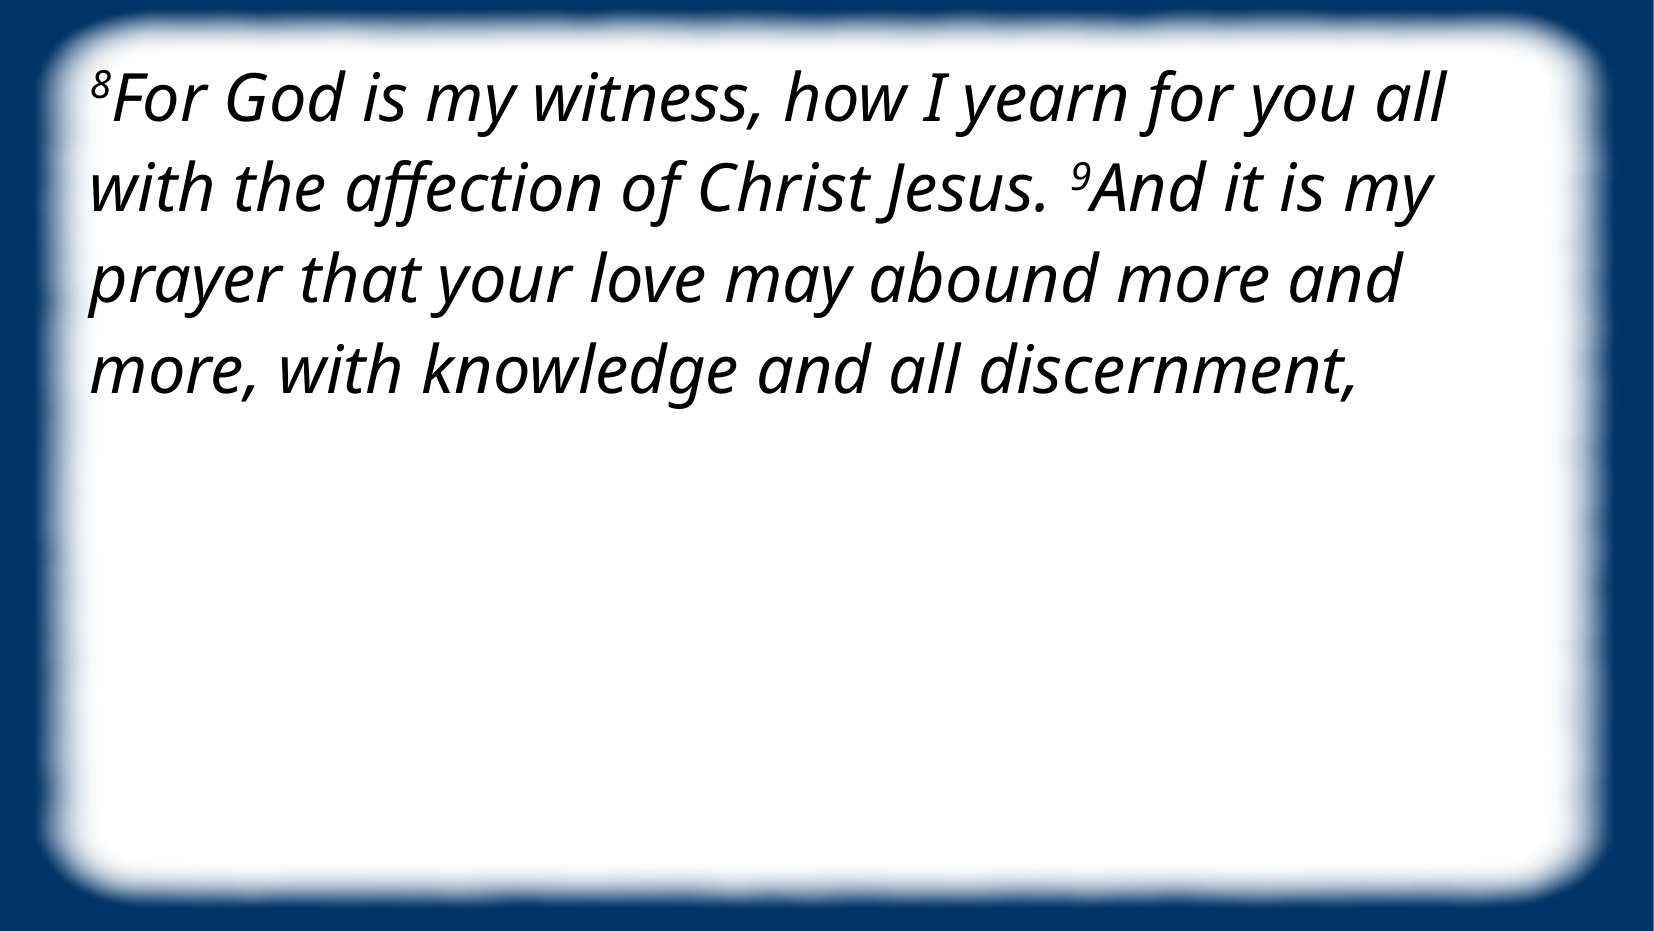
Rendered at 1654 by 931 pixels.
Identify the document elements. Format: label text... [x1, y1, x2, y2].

text_box 8For God is my witness, how I yearn for you all with the affection of Christ Jesus. 9And it is my prayer that your love may abound more and more, with knowledge and all discernment, [75, 42, 1561, 436]
picture [0, 0, 1654, 931]
